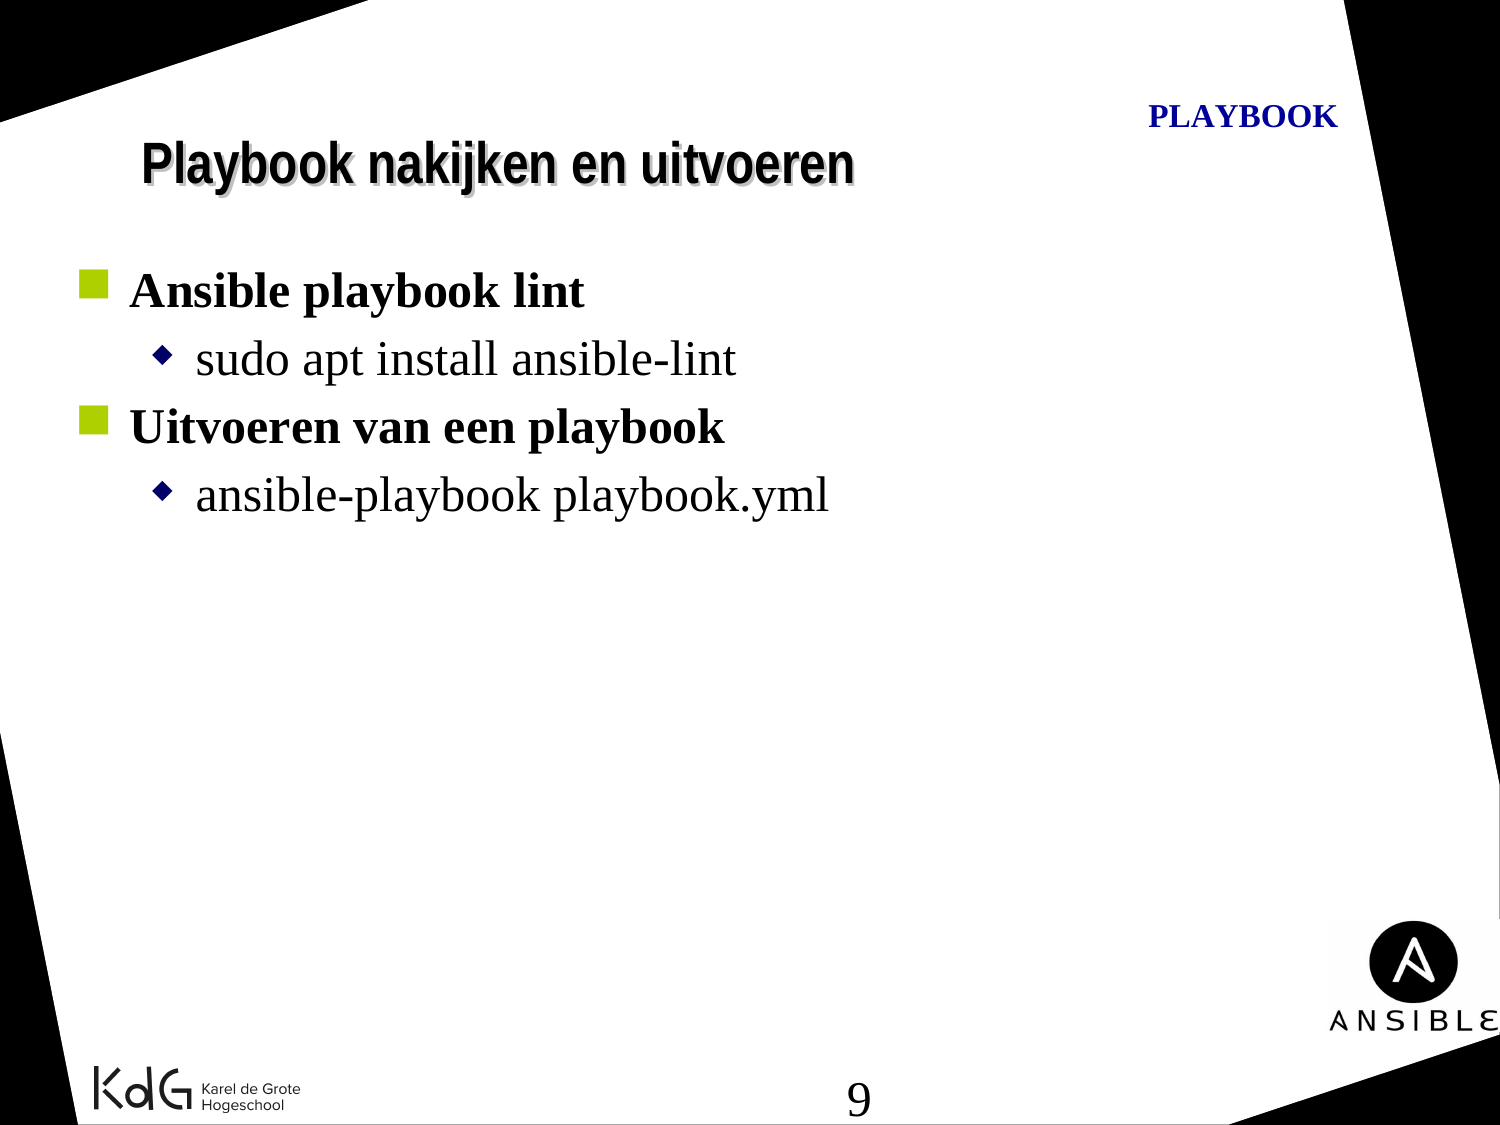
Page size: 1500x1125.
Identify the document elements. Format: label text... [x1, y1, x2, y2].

picture [1326, 919, 1500, 1032]
list Ansible playbook lint sudo apt install ansible-lint Uitvoeren van een playbook ansible-playbook playbook.yml [75, 263, 1425, 1012]
picture [94, 1066, 300, 1113]
text_box PLAYBOOK [1113, 89, 1411, 144]
title Playbook nakijken en uitvoeren [141, 72, 1447, 253]
